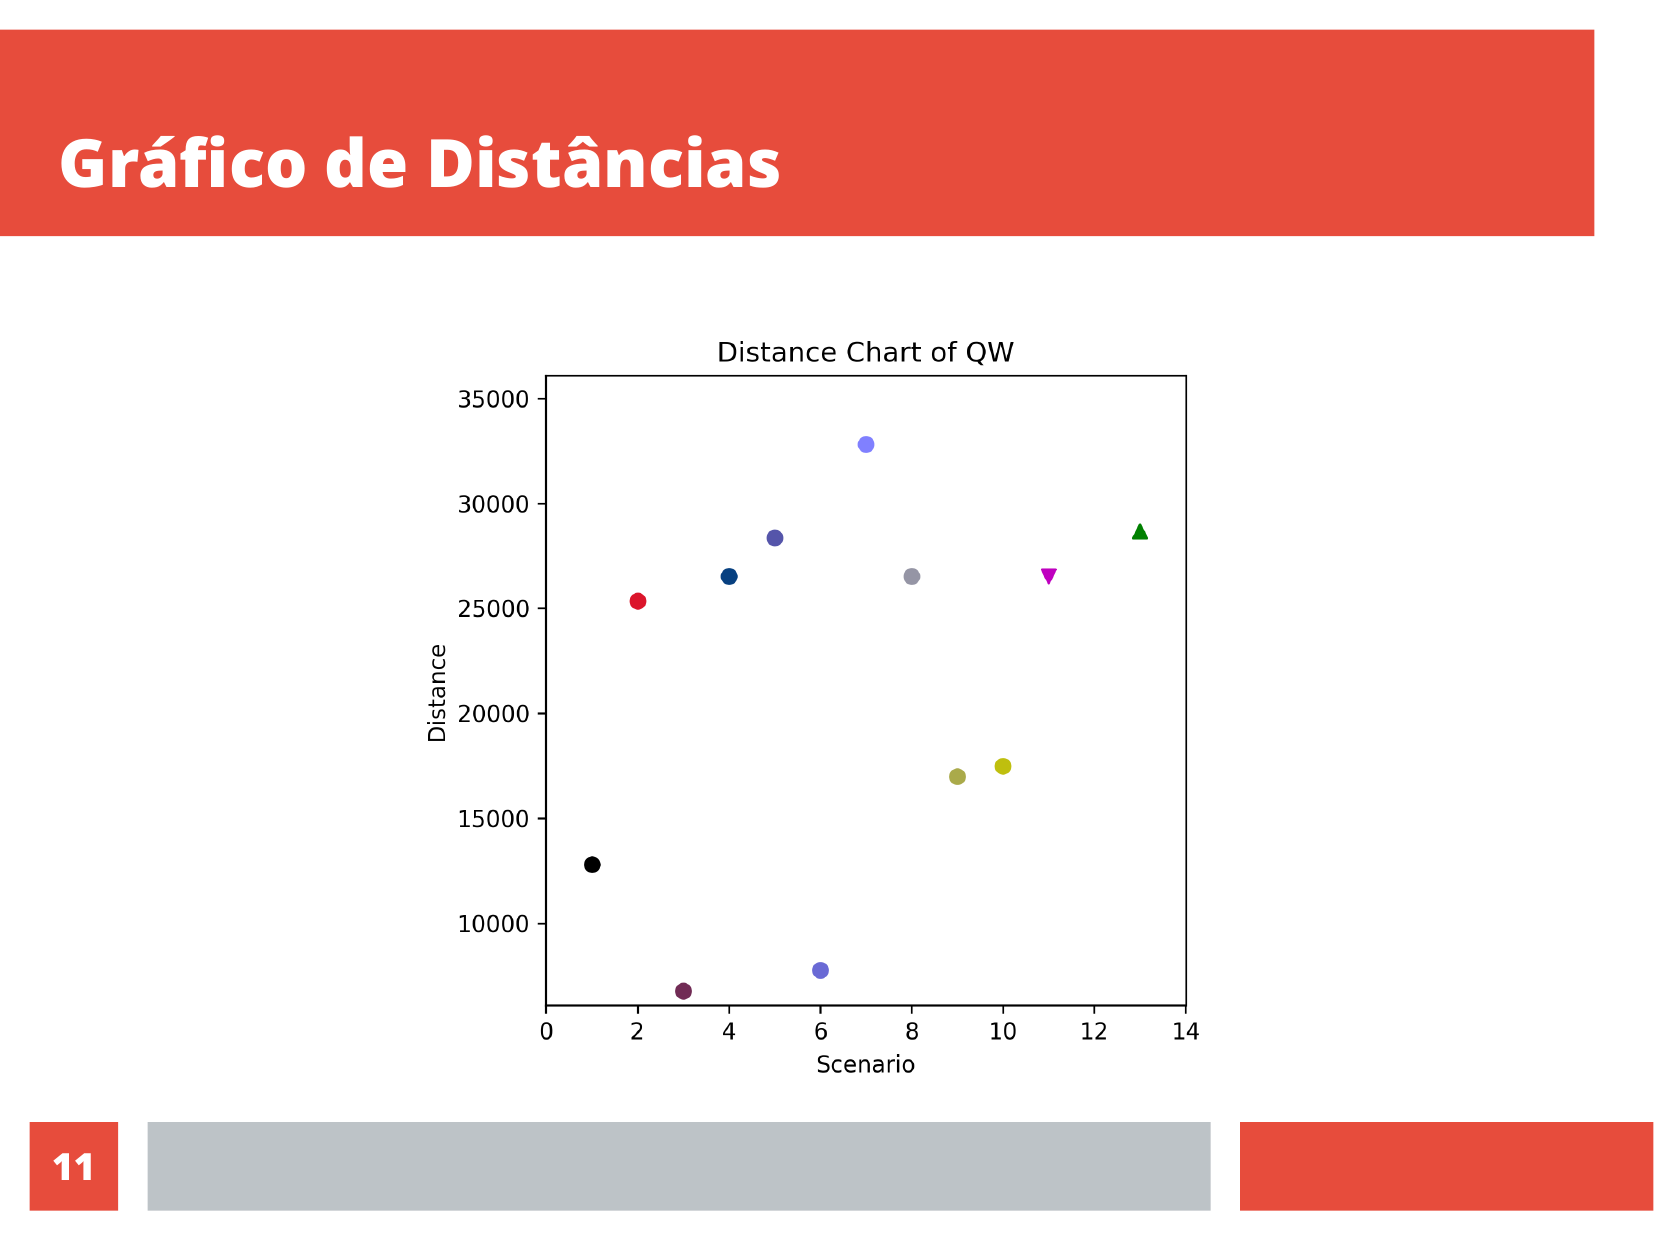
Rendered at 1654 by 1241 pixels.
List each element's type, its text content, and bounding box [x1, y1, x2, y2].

title Gráfico de Distâncias [59, 59, 1595, 207]
picture [408, 324, 1216, 1093]
